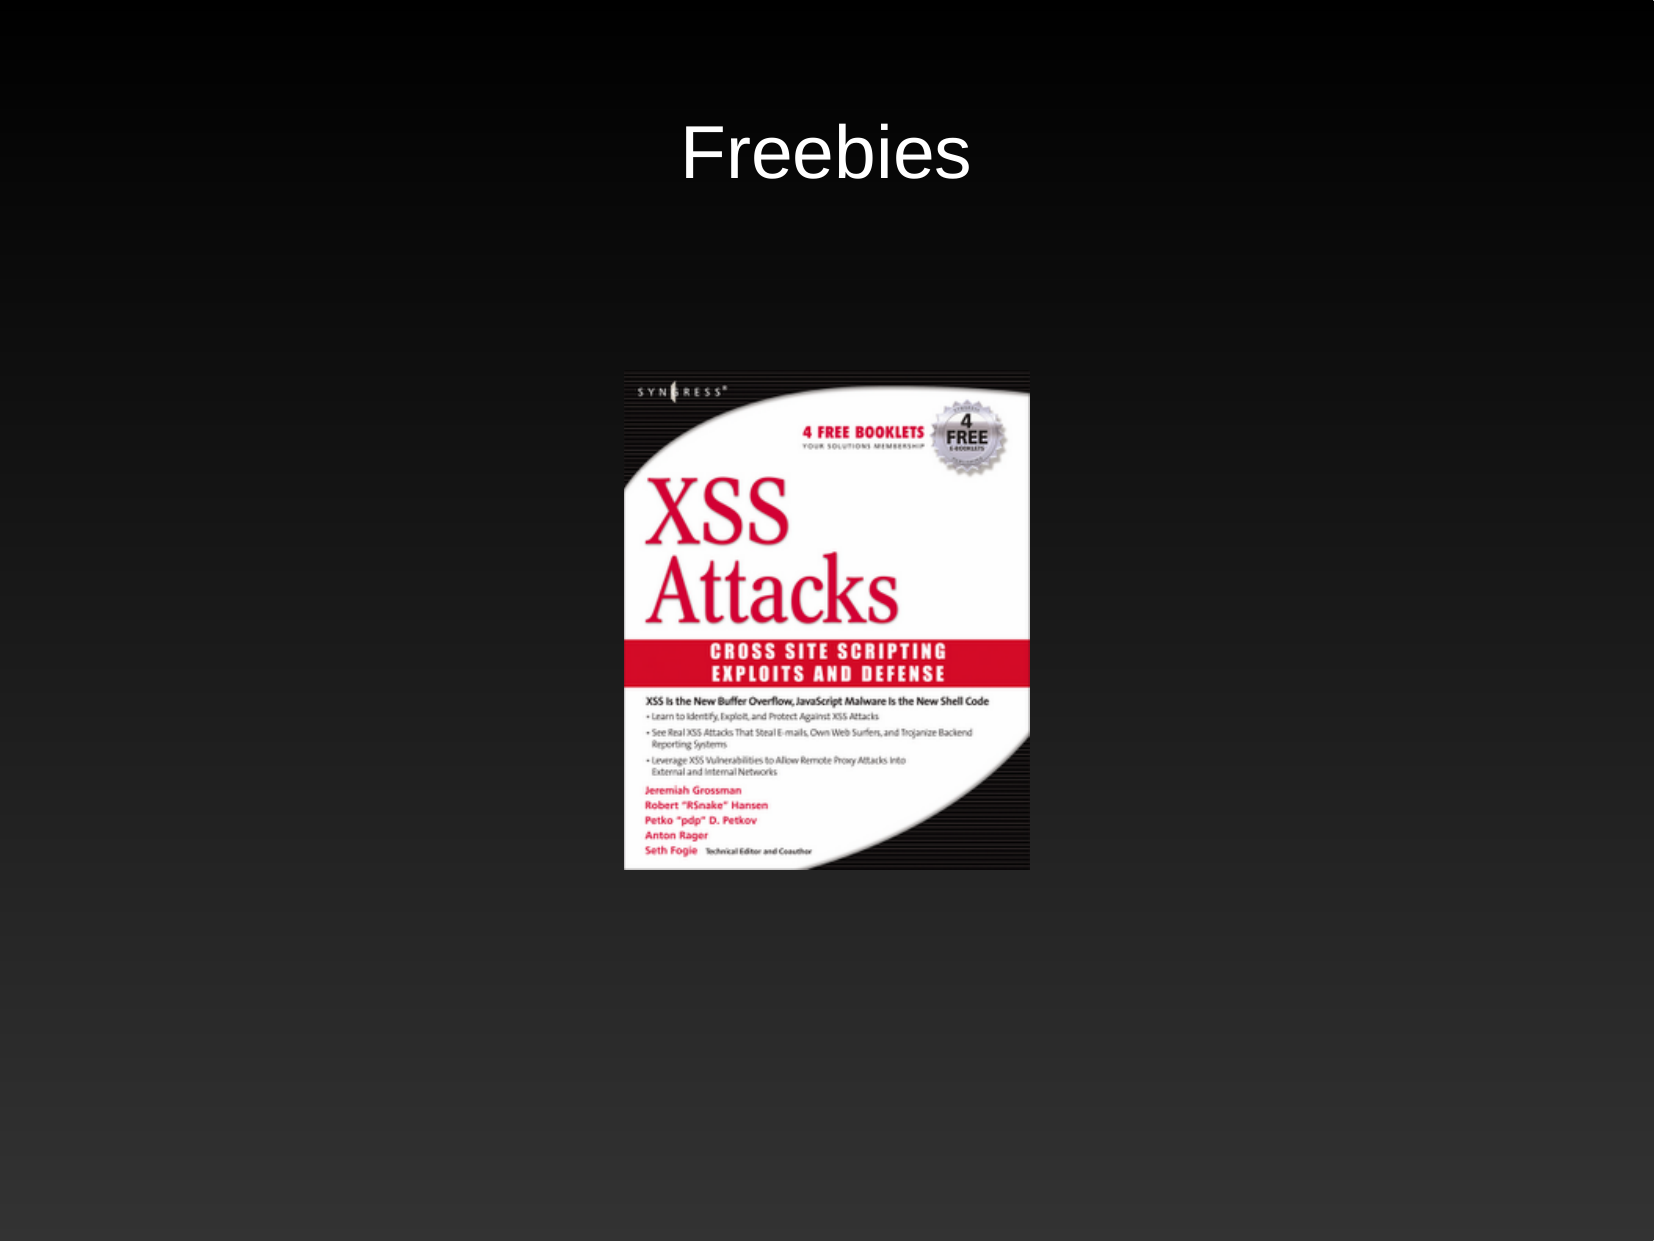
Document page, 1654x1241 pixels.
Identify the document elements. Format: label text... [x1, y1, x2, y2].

picture [624, 370, 1030, 870]
title Freebies [82, 49, 1571, 257]
